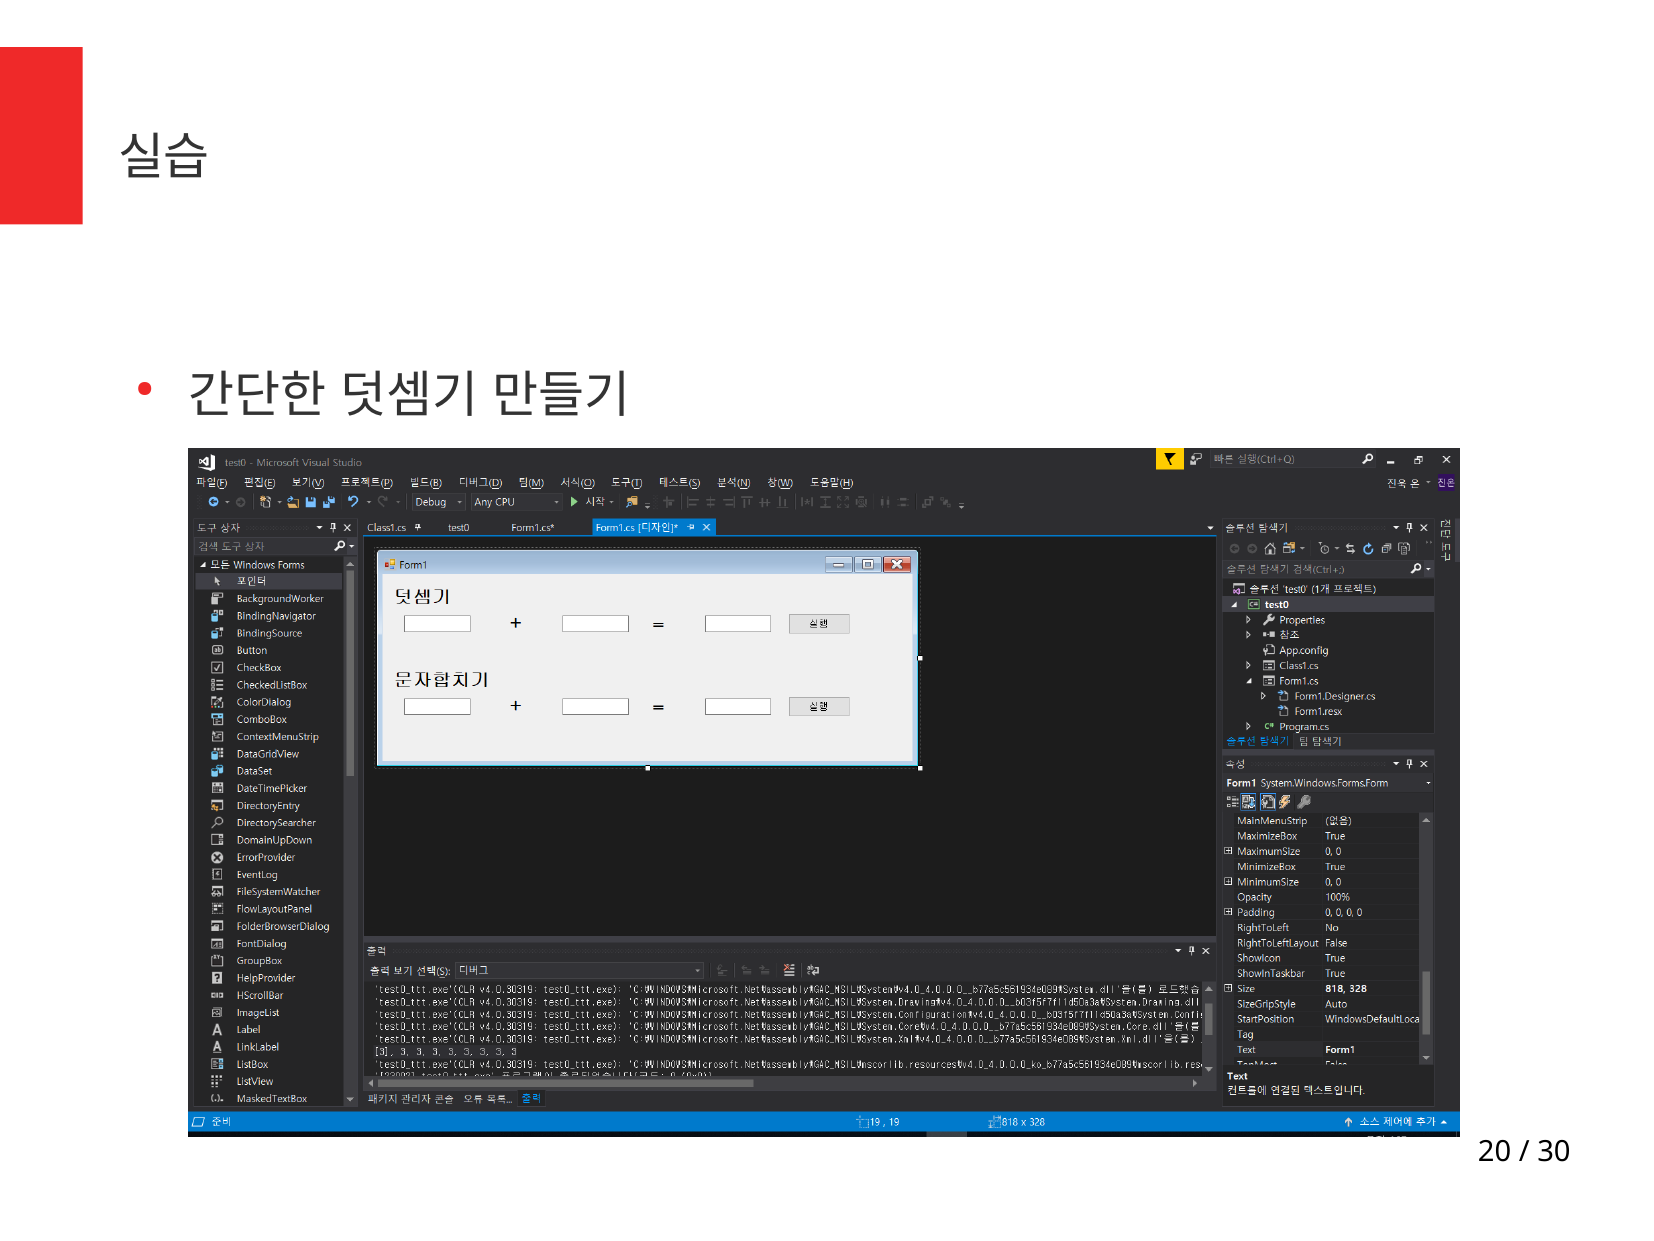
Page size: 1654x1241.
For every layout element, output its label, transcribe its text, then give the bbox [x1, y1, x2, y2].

picture [188, 448, 1460, 1137]
list 간단한 덧셈기 만들기 [118, 354, 1536, 1074]
title 실습 [118, 49, 1571, 257]
